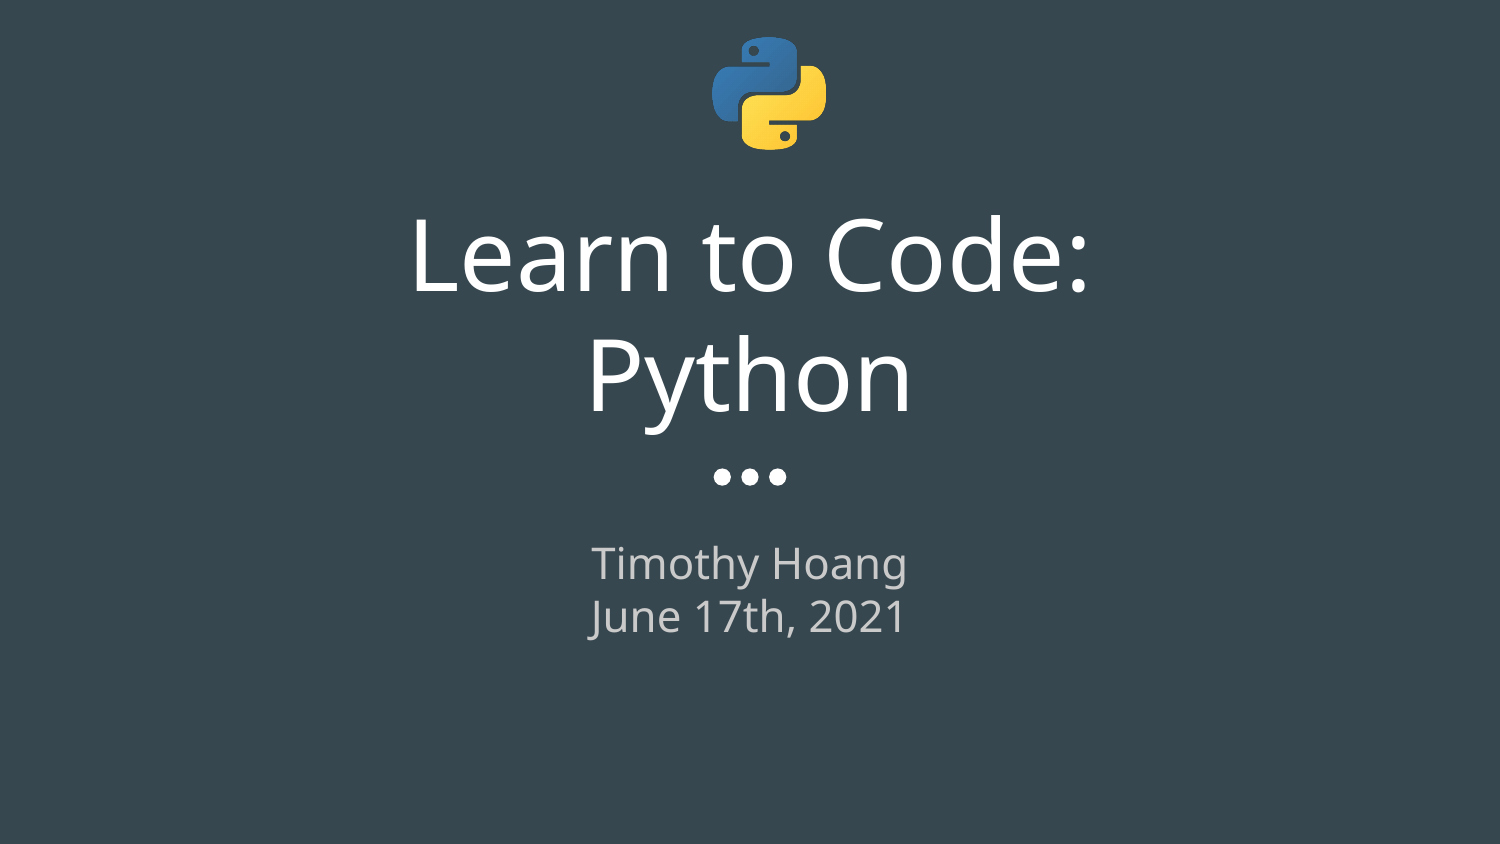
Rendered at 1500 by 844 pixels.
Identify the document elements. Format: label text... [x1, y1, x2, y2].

title Learn to Code: Python [110, 162, 1390, 447]
subtitle Timothy Hoang June 17th, 2021 [110, 520, 1390, 651]
picture [712, 37, 826, 151]
